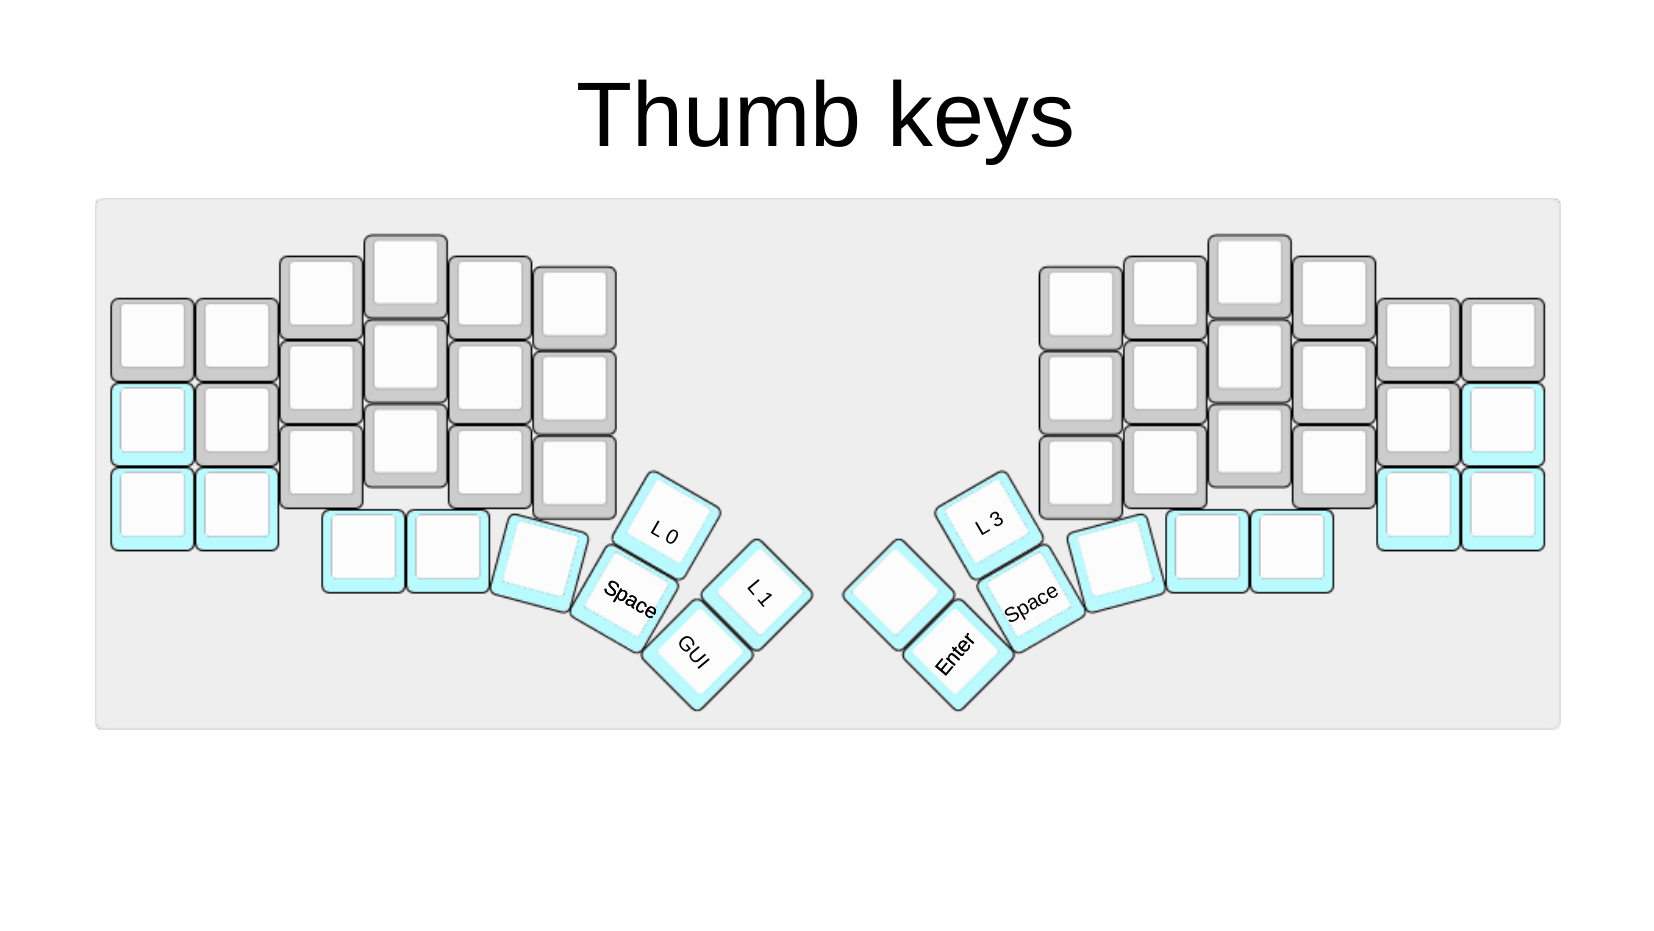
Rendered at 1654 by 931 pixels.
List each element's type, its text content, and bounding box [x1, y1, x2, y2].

text_box Space [584, 561, 680, 636]
text_box L 0 [631, 501, 717, 572]
title Thumb keys [82, 37, 1571, 193]
text_box Enter [915, 600, 1019, 709]
text_box L 1 [713, 558, 798, 644]
text_box Space [985, 564, 1078, 632]
text_box L 3 [954, 489, 1038, 571]
text_box GUI [643, 614, 748, 723]
picture [95, 198, 1561, 731]
